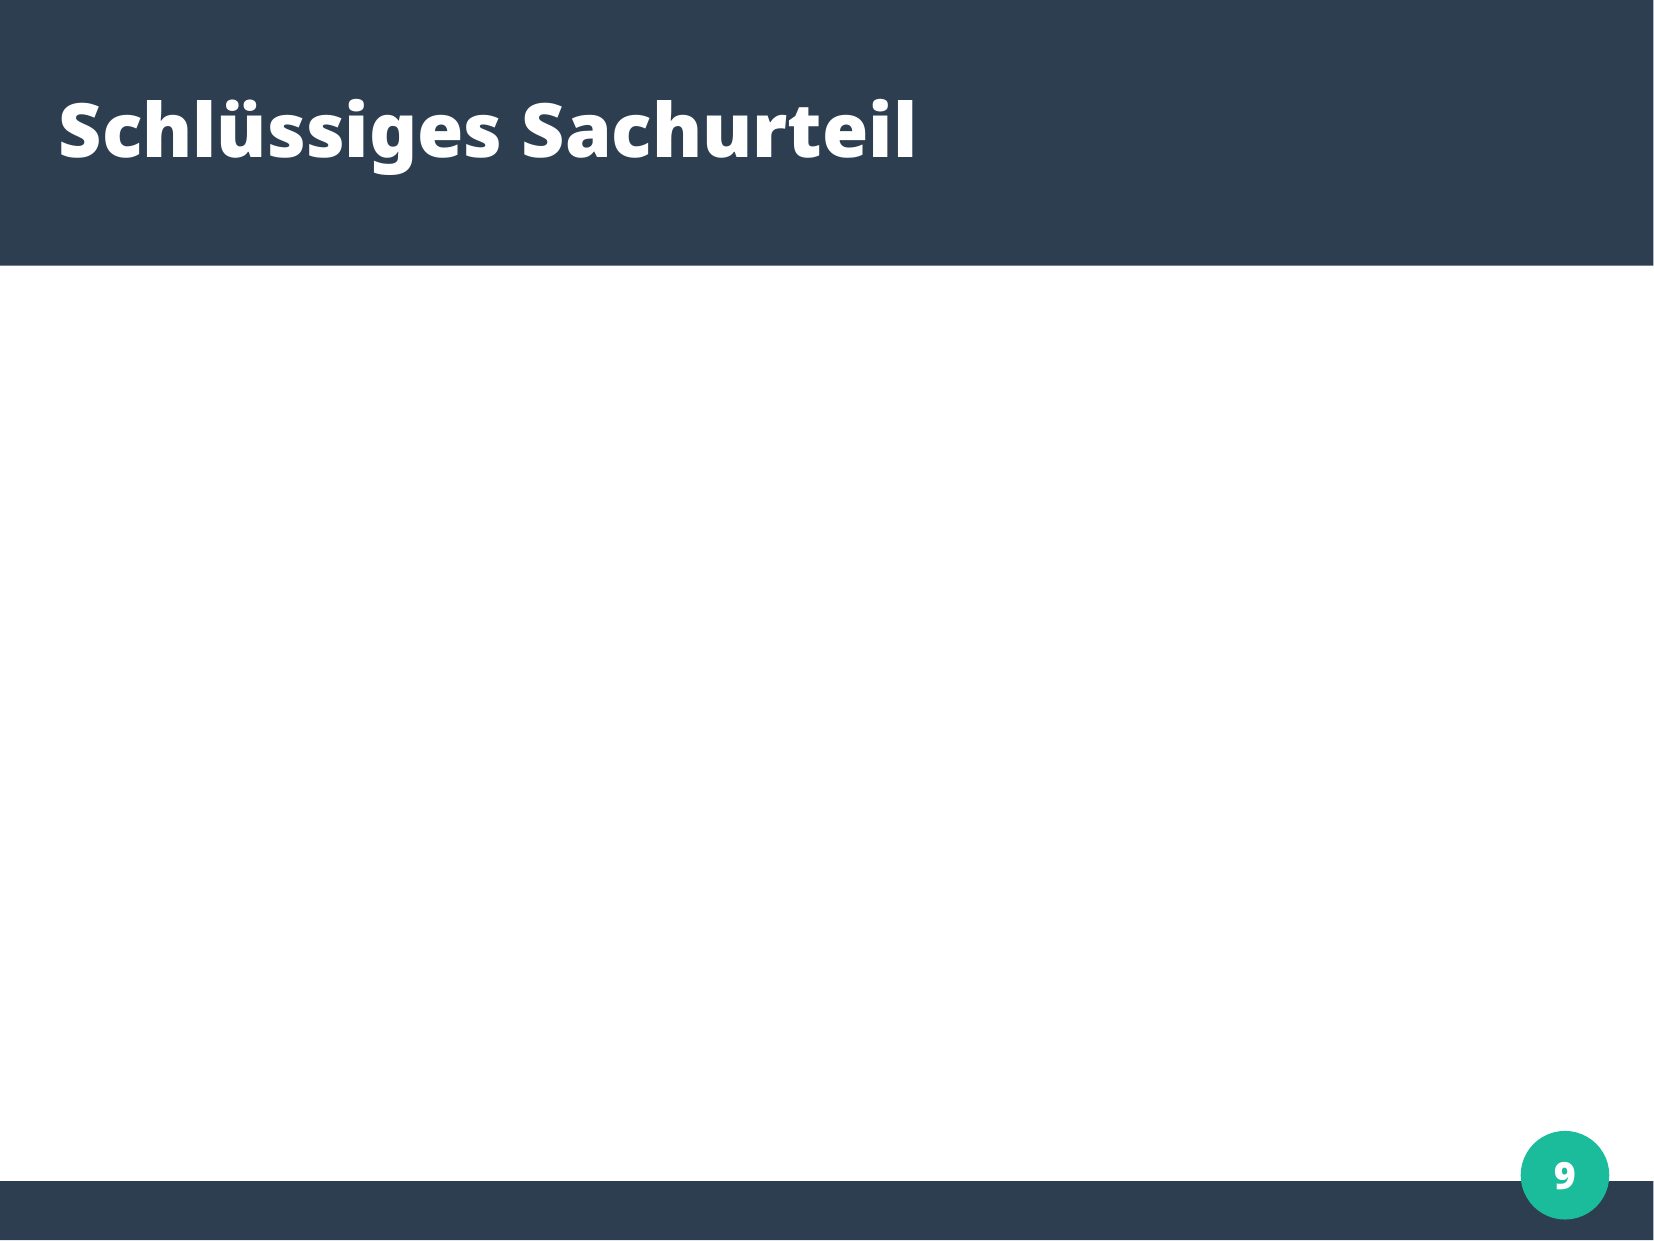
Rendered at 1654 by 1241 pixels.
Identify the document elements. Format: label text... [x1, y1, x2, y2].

title Schlüssiges Sachurteil [59, 49, 1595, 207]
